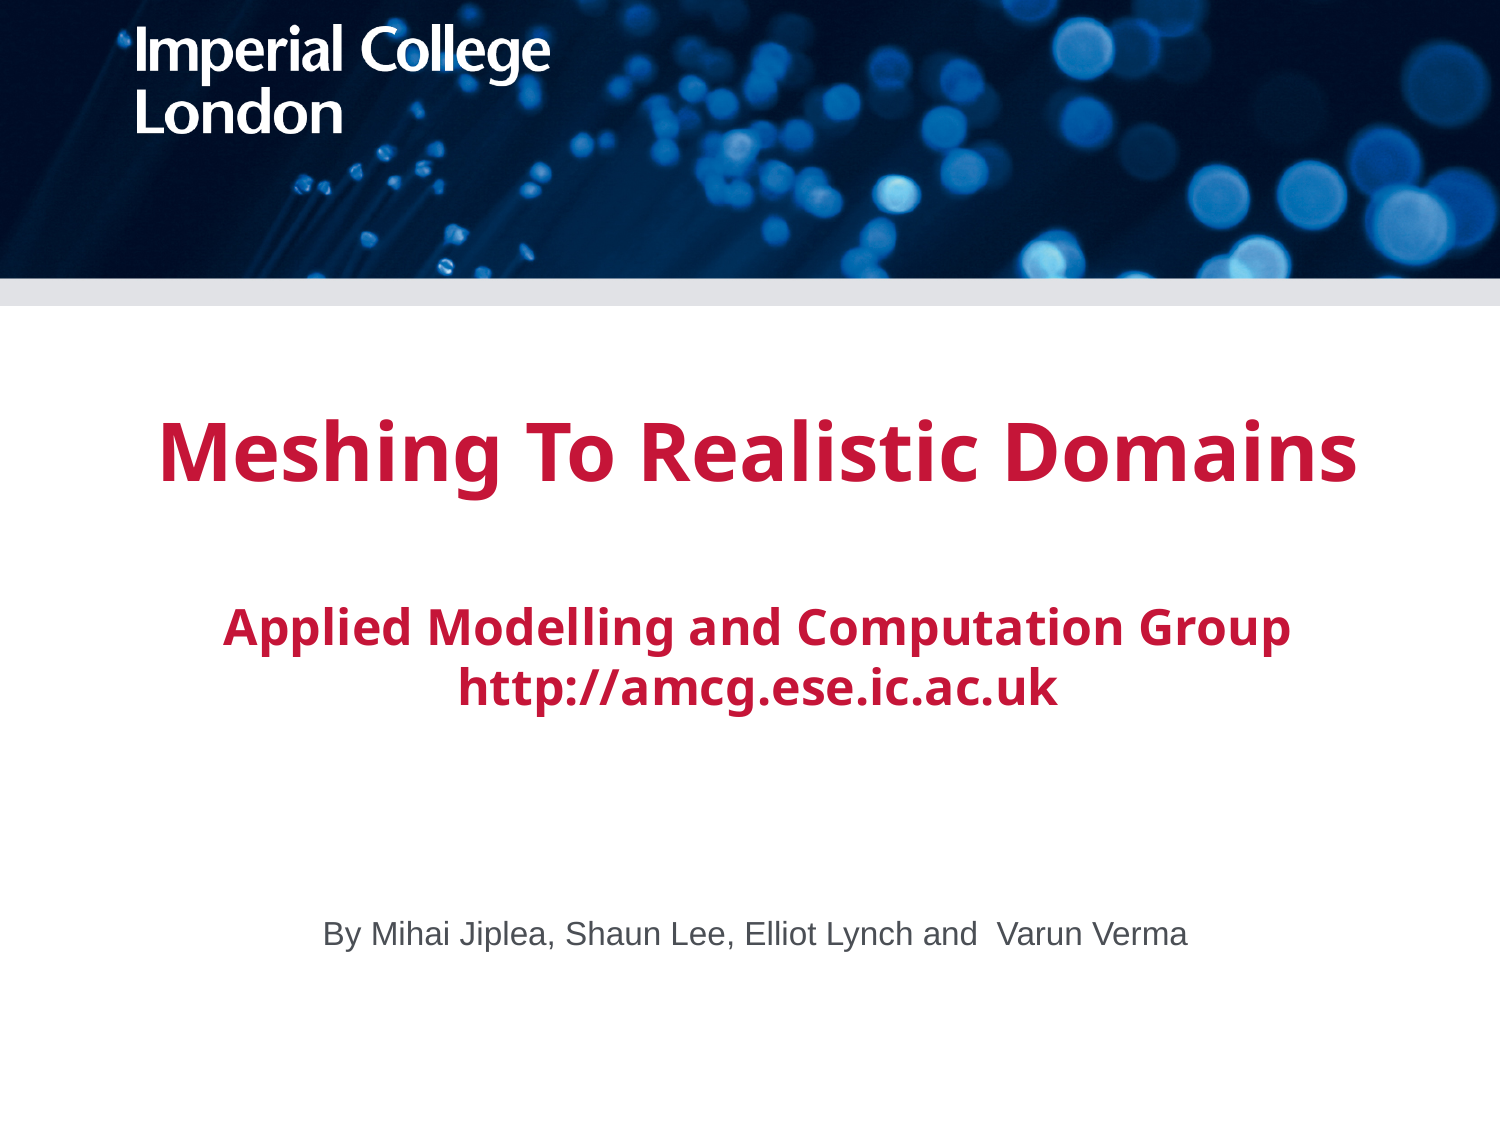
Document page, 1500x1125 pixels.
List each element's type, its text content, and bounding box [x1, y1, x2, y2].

text_box By Mihai Jiplea, Shaun Lee, Elliot Lynch and Varun Verma [137, 912, 1375, 953]
title Meshing To Realistic Domains Applied Modelling and Computation Group http://amcg.ese.ic.ac.uk [118, 399, 1399, 813]
picture [0, 0, 1500, 306]
